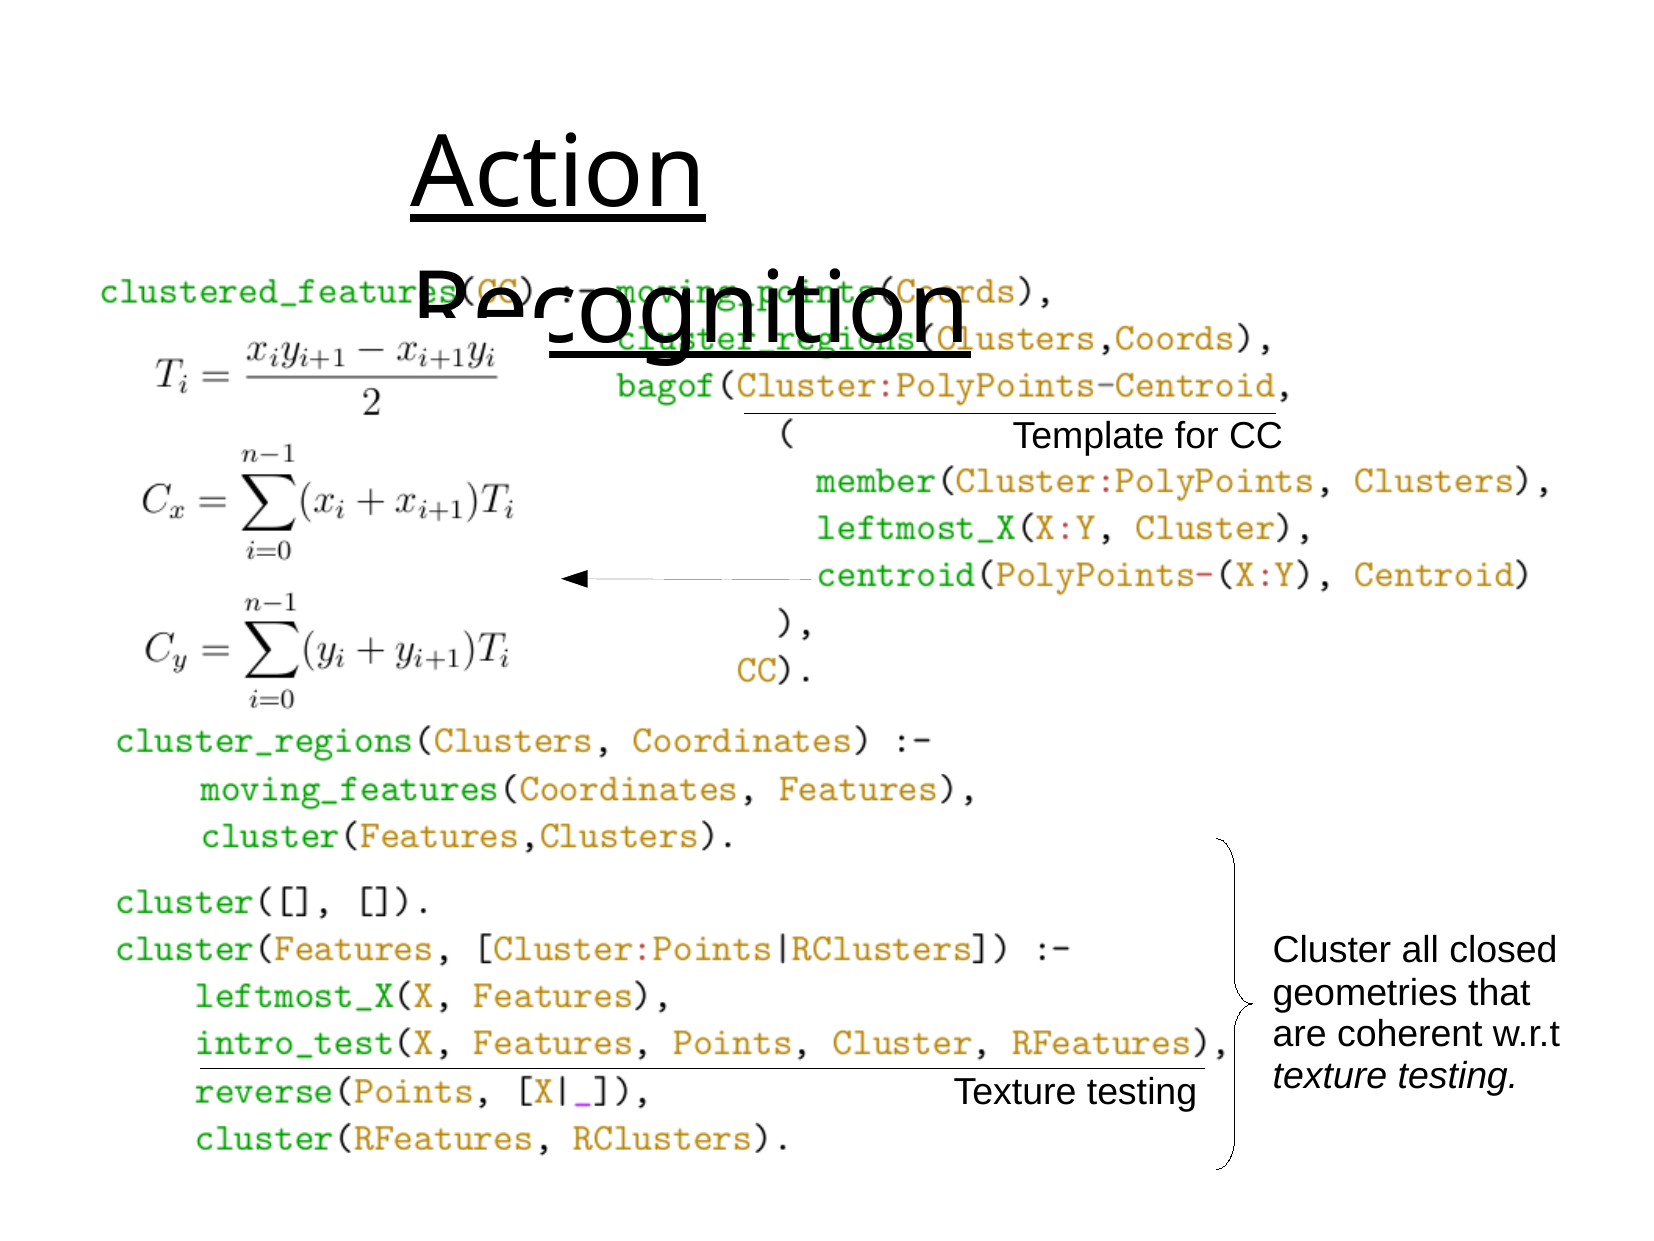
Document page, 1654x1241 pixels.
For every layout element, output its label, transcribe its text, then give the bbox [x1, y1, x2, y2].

picture [112, 724, 1242, 1164]
picture [93, 259, 1565, 723]
text_box Cluster all closed geometries that are coherent w.r.t texture testing. [1257, 921, 1576, 1105]
text_box Texture testing [938, 1062, 1213, 1120]
text_box Action Recognition [395, 92, 1270, 228]
text_box Template for CC [998, 407, 1299, 465]
